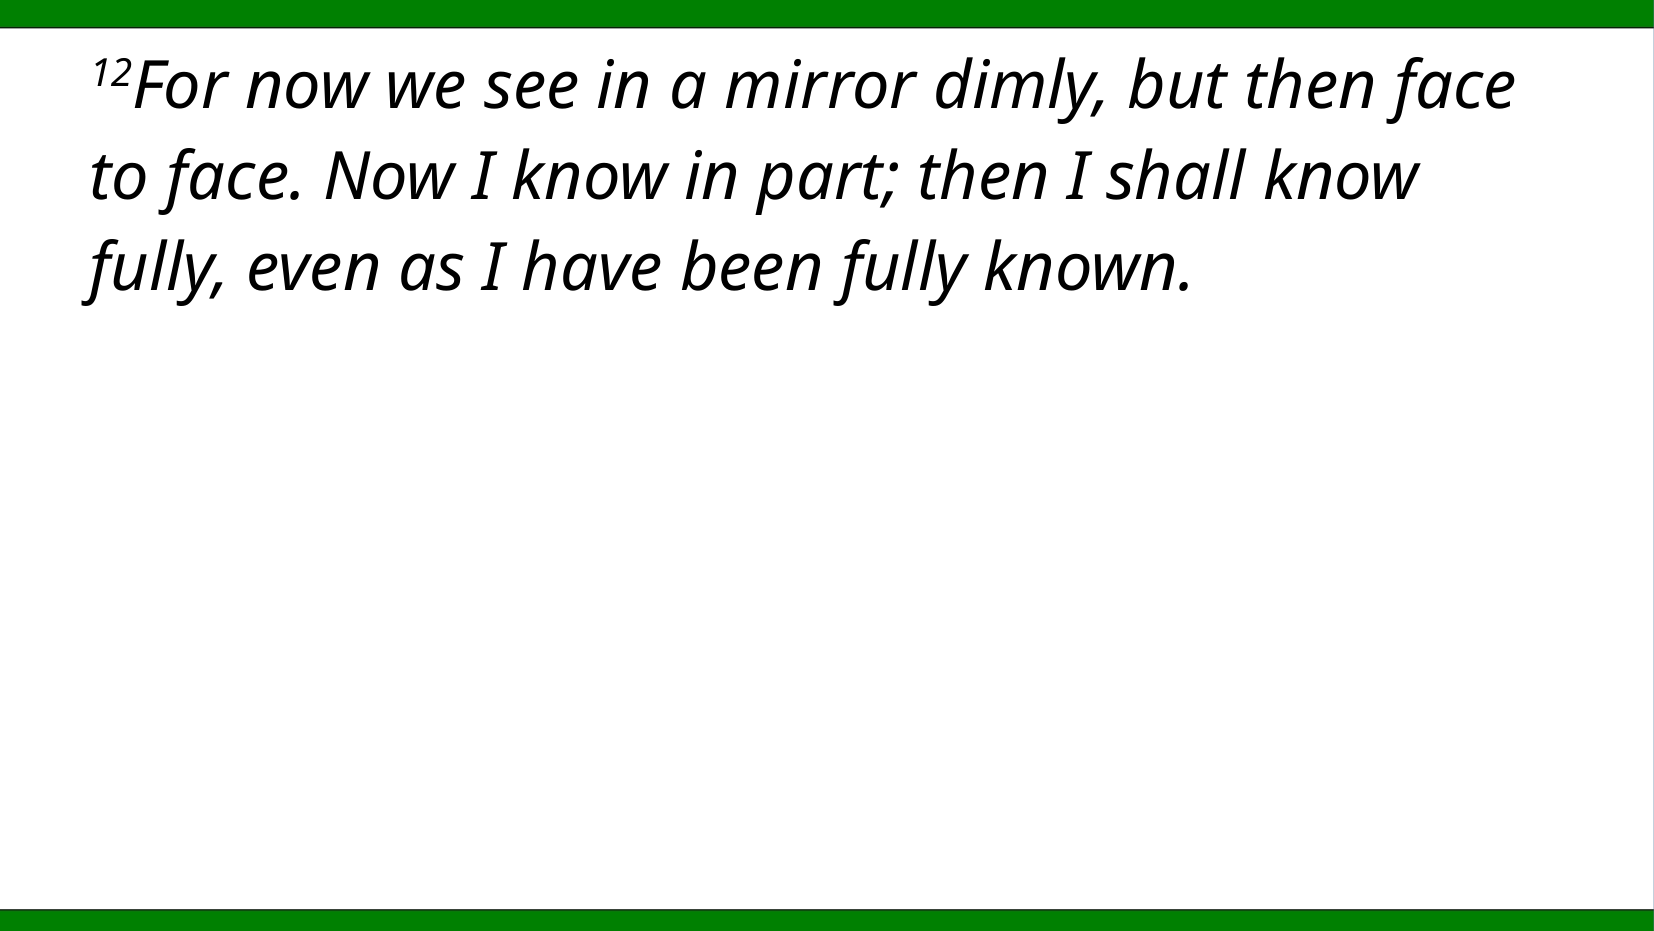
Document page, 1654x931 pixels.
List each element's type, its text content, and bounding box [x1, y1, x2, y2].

text_box 12For now we see in a mirror dimly, but then face to face. Now I know in part; then I shall know fully, even as I have been fully known. [75, 30, 1591, 346]
picture [0, 0, 1654, 931]
